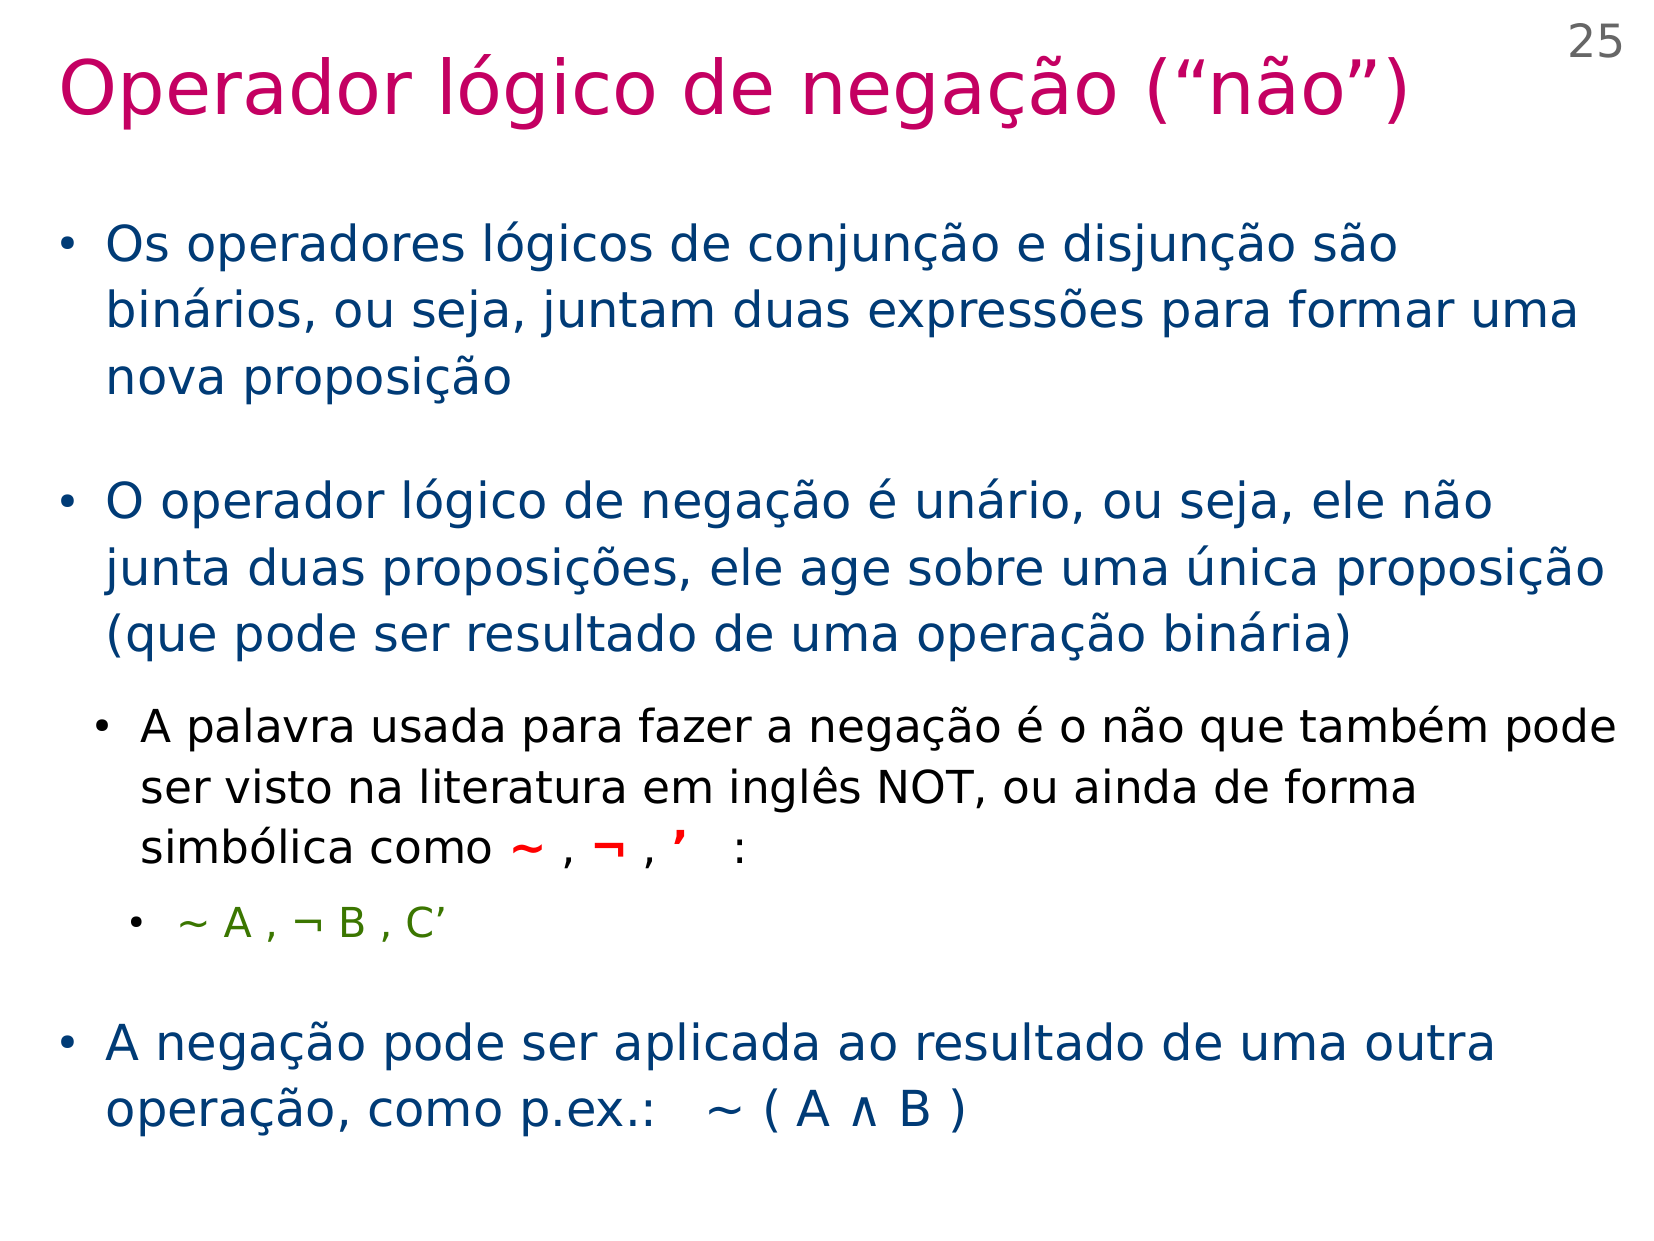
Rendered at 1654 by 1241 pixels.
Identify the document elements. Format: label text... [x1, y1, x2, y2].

list Os operadores lógicos de conjunção e disjunção são binários, ou seja, juntam duas expressões para formar uma nova proposição O operador lógico de negação é unário, ou seja, ele não junta duas proposições, ele age sobre uma única proposição (que pode ser resultado de uma operação binária) A palavra usada para fazer a negação é o não que também pode ser visto na literatura em inglês NOT, ou ainda de forma simbólica como ~ , ¬ , ’ : ~ A , ¬ B , C’ A negação pode ser aplicada ao resultado de uma outra operação, como p.ex.: ∼ ( A ∧ B ) [59, 206, 1625, 1211]
title Operador lógico de negação (“não”) [59, 29, 1625, 148]
